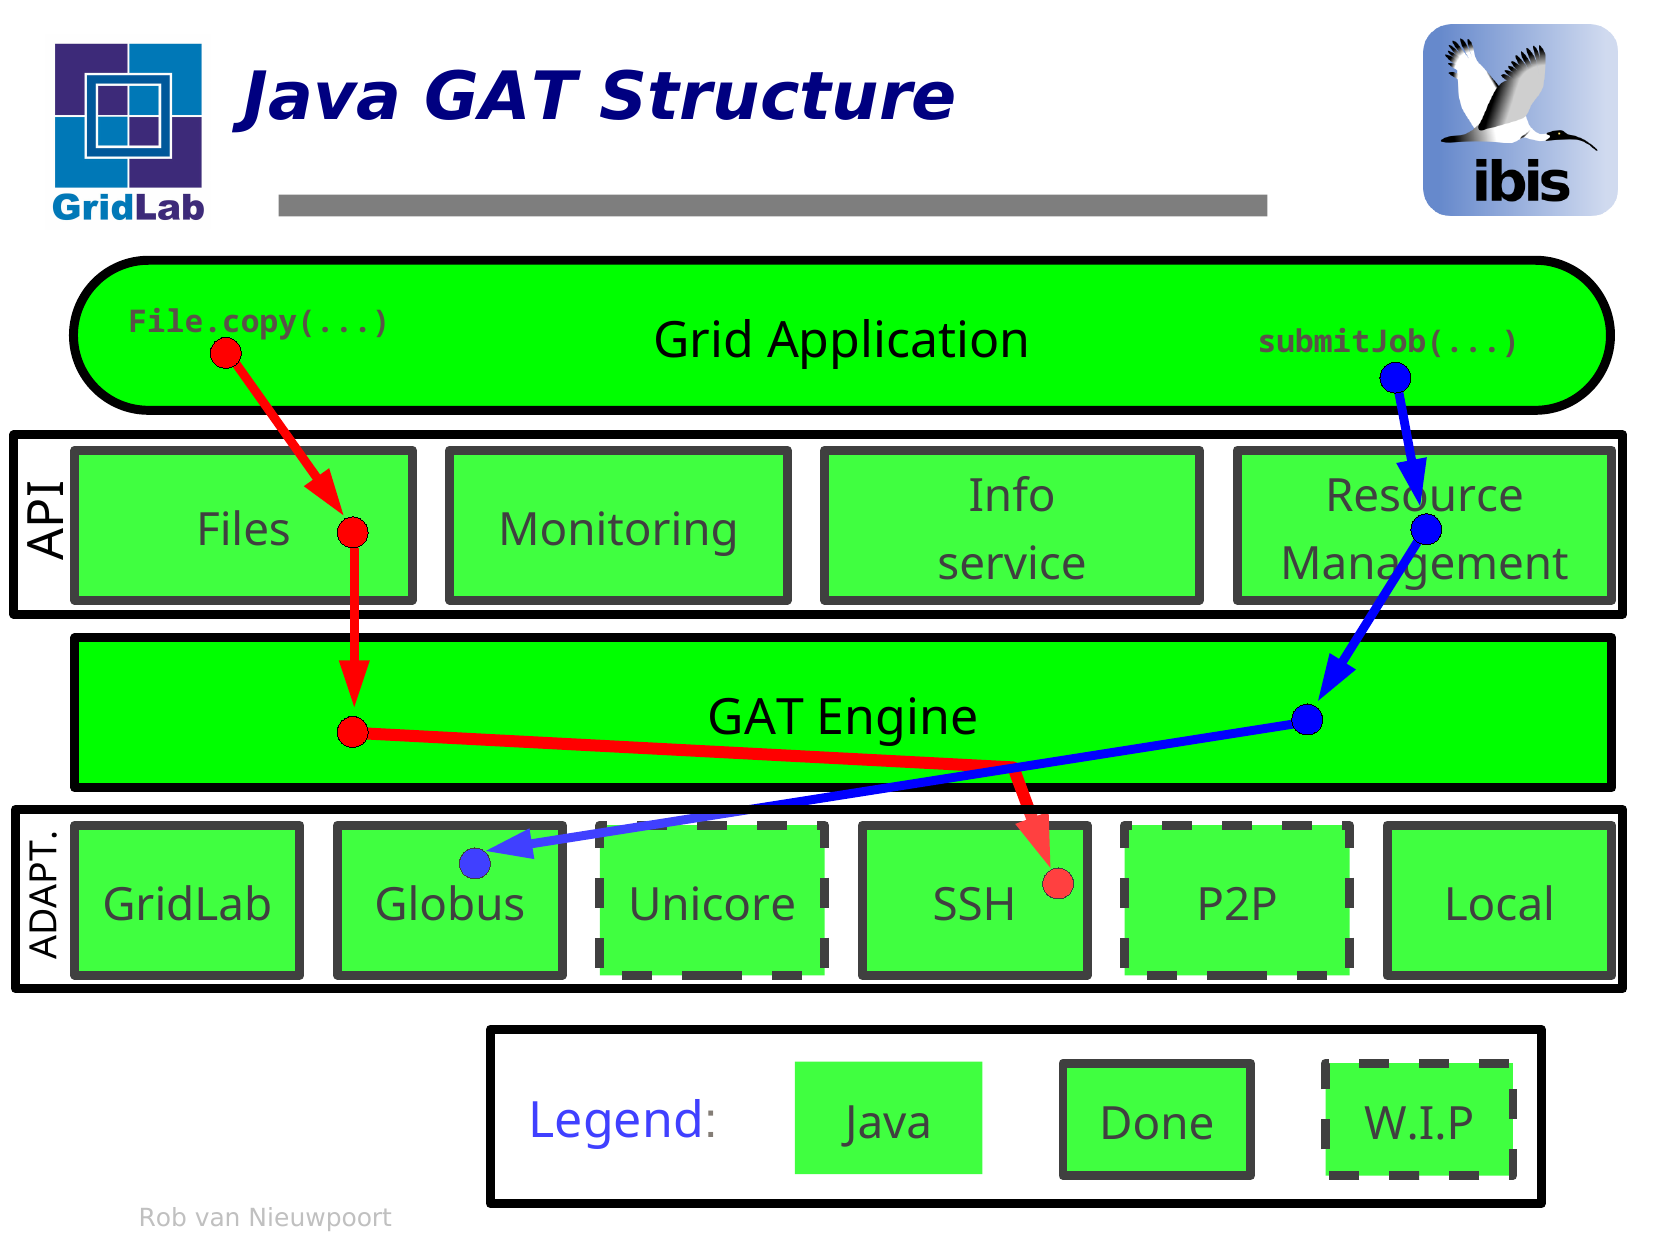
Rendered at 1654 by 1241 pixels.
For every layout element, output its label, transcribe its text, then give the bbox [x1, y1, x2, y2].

text_box ADAPT. [12, 806, 83, 985]
text_box [210, 337, 242, 369]
text_box API [4, 431, 76, 610]
picture [45, 34, 211, 230]
title Java GAT Structure [243, 0, 1280, 187]
text_box [1291, 703, 1323, 735]
picture [1423, 24, 1618, 216]
text_box Grid Application [73, 260, 1611, 411]
text_box [15, 809, 1623, 989]
text_box submitJob(...) [1257, 315, 1521, 352]
text_box [1379, 362, 1411, 394]
text_box [490, 1029, 1542, 1204]
text_box [337, 716, 369, 748]
text_box [13, 434, 1623, 615]
text_box GAT Engine [74, 637, 1612, 788]
text_box File.copy(...) [128, 295, 392, 332]
